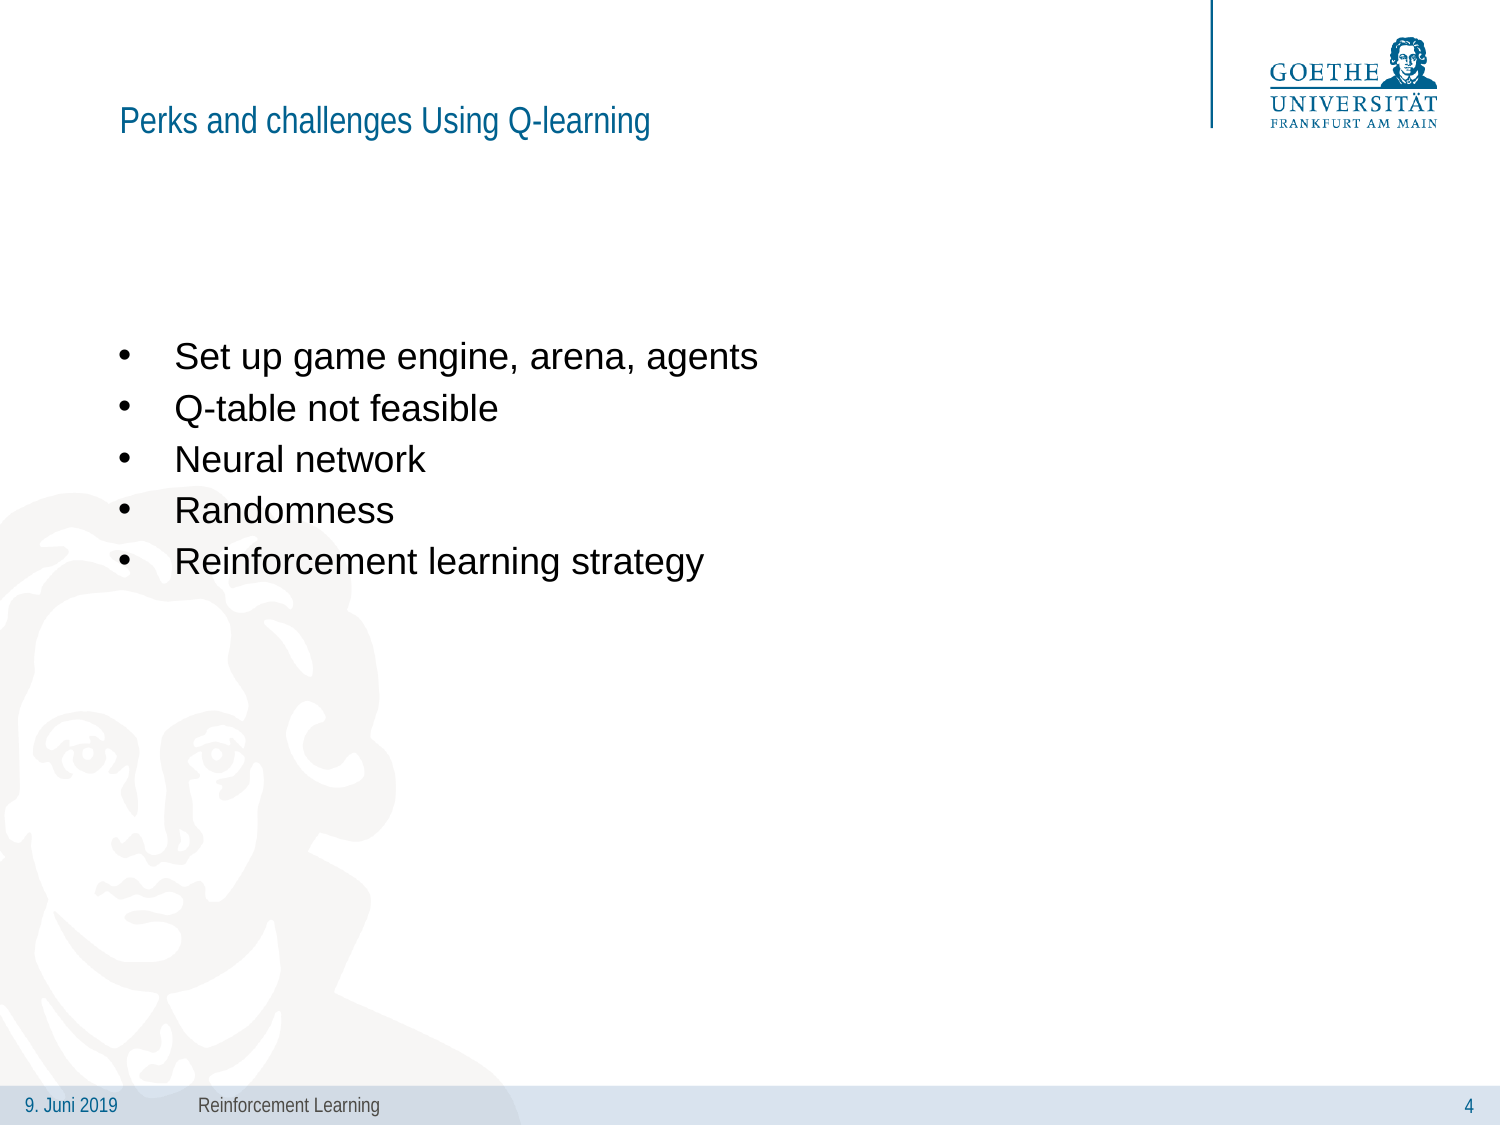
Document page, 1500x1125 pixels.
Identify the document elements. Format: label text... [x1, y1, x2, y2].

list Set up game engine, arena, agents Q-table not feasible Neural network Randomness Reinforcement learning strategy [103, 177, 1436, 1004]
slide_number <number> [1417, 1092, 1475, 1122]
footer Reinforcement Learning [183, 1091, 1341, 1120]
title Perks and challenges Using Q-learning [104, 19, 1188, 149]
picture [0, 0, 1500, 1125]
